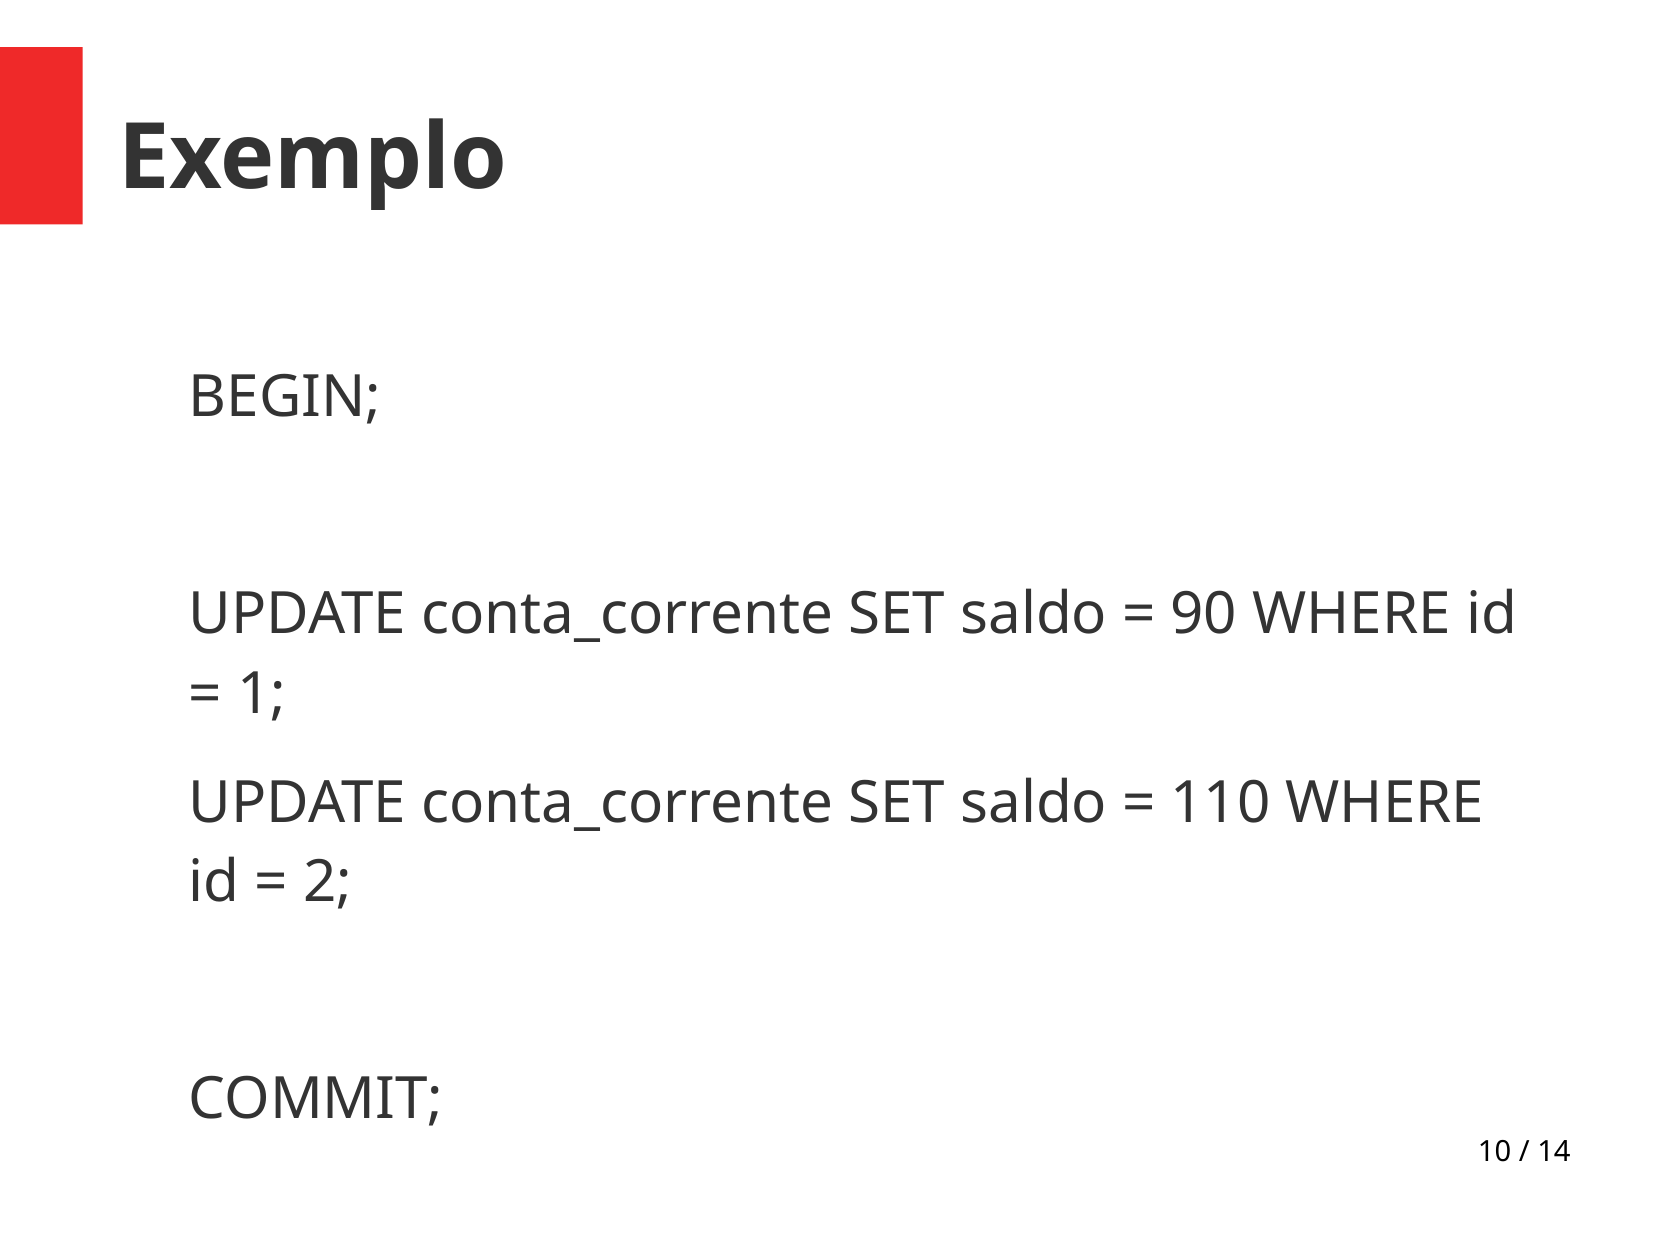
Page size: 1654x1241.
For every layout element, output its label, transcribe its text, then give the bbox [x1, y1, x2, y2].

title Exemplo [118, 49, 1571, 257]
list BEGIN; UPDATE conta_corrente SET saldo = 90 WHERE id = 1; UPDATE conta_corrente SET saldo = 110 WHERE id = 2; COMMIT; [118, 354, 1536, 1074]
